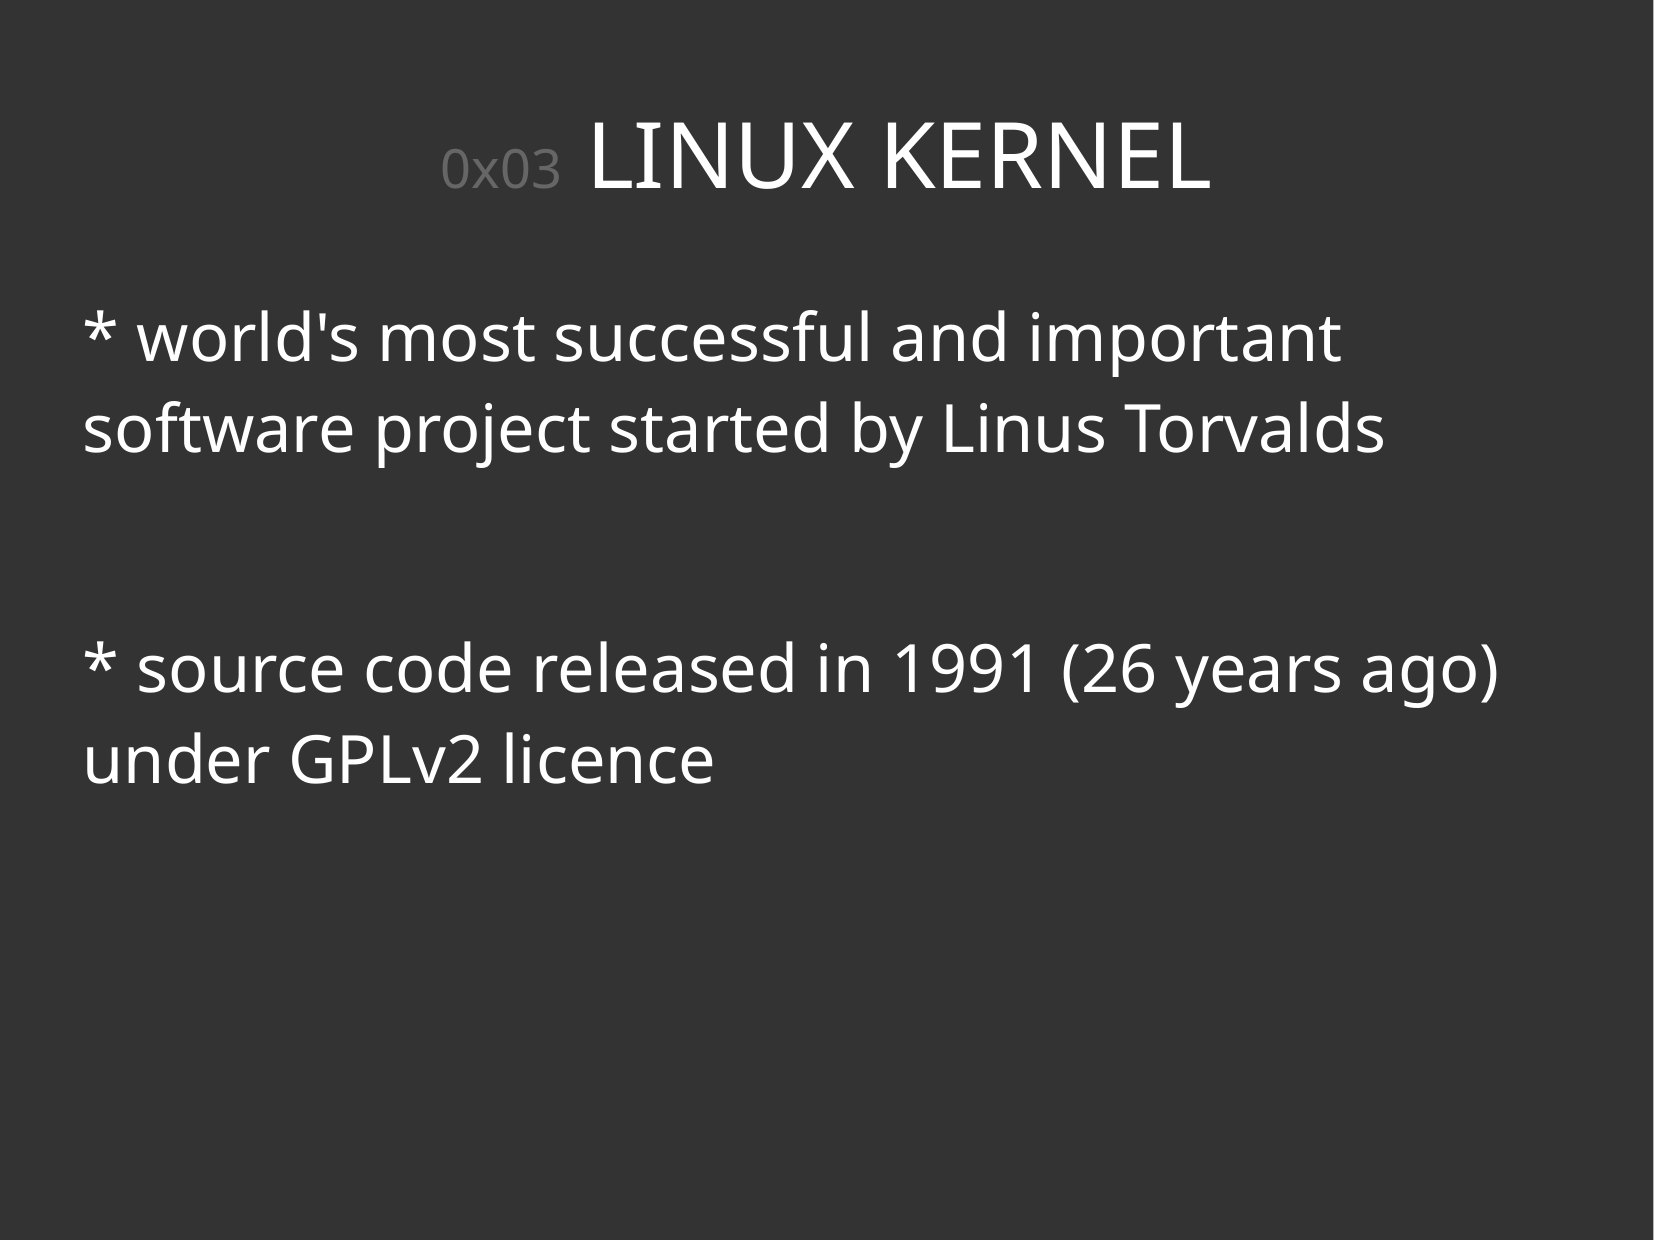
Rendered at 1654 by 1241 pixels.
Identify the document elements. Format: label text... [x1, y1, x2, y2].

list * world's most successful and important software project started by Linus Torvalds * source code released in 1991 (26 years ago) under GPLv2 licence [82, 290, 1571, 1010]
title 0x03 LINUX KERNEL [82, 49, 1571, 257]
